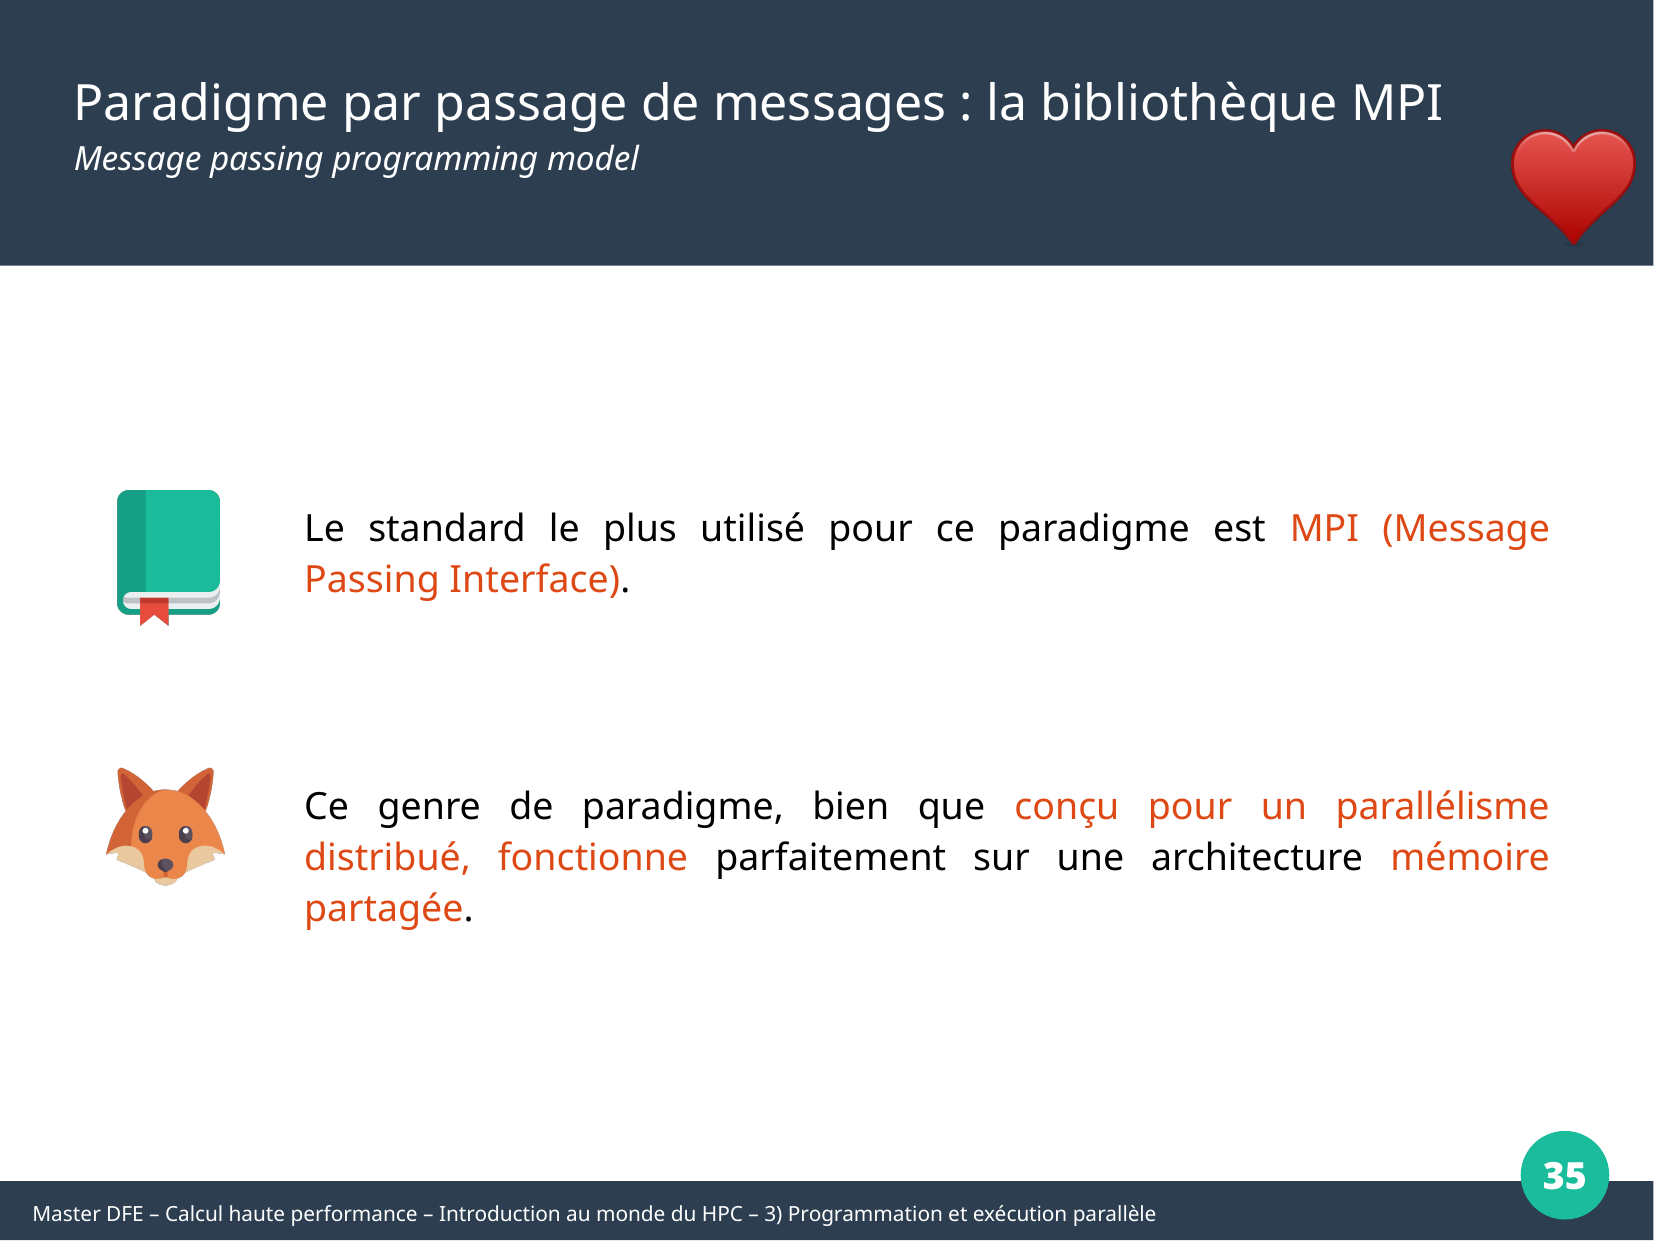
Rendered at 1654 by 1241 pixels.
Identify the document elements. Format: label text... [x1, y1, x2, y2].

text_box Ce genre de paradigme, bien que conçu pour un parallélisme distribué, fonctionne parfaitement sur une architecture mémoire partagée. [289, 772, 1565, 889]
picture [1511, 129, 1636, 248]
text_box Paradigme par passage de messages : la bibliothèque MPI Message passing programming model [59, 59, 1619, 209]
picture [106, 767, 225, 886]
picture [100, 490, 237, 626]
text_box Master DFE – Calcul haute performance – Introduction au monde du HPC – 3) Programmation et exécution parallèle [17, 1191, 1436, 1235]
text_box Le standard le plus utilisé pour ce paradigme est MPI (Message Passing Interface). [289, 494, 1565, 611]
